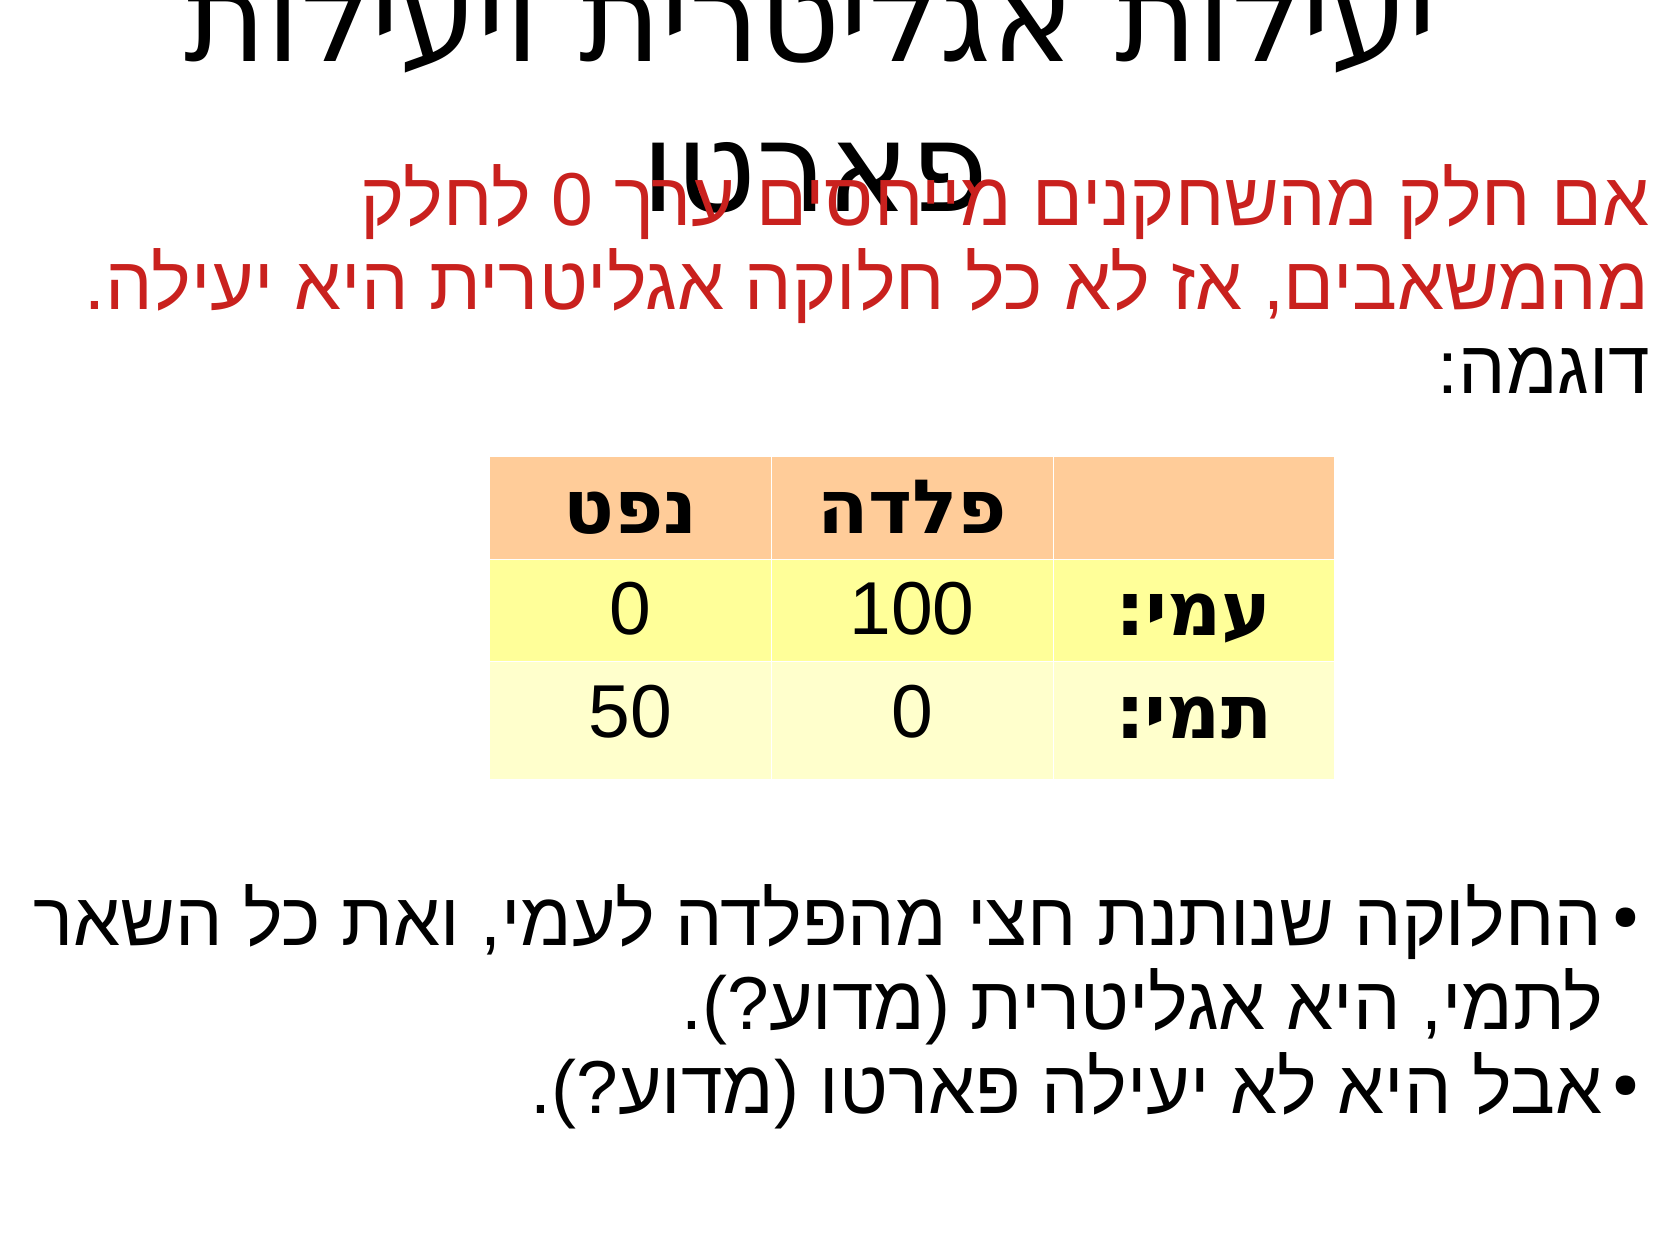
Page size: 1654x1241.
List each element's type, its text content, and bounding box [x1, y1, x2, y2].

table_header פלדה [772, 457, 1053, 559]
table_cell 50 [490, 662, 771, 779]
title יעילות אגליטרית ויעילות פארטו [0, 7, 1654, 150]
table_cell עמי: [1054, 560, 1334, 661]
text_box החלוקה שנותנת חצי מהפלדה לעמי, ואת כל השאר לתמי, היא אגליטרית (מדוע?). אבל היא לא יעילה פארטו (מדוע?). [0, 870, 1654, 1137]
table_cell 0 [490, 560, 771, 661]
text_box אם חלק מהשחקנים מייחסים ערך 0 לחלק מהמשאבים, אז לא כל חלוקה אגליטרית היא יעילה. דוגמה: [0, 150, 1654, 417]
table_header נפט [490, 457, 771, 559]
table_header [1054, 457, 1334, 559]
table_cell תמי: [1054, 662, 1334, 779]
table_cell 100 [772, 560, 1053, 661]
table_cell 0 [772, 662, 1053, 779]
